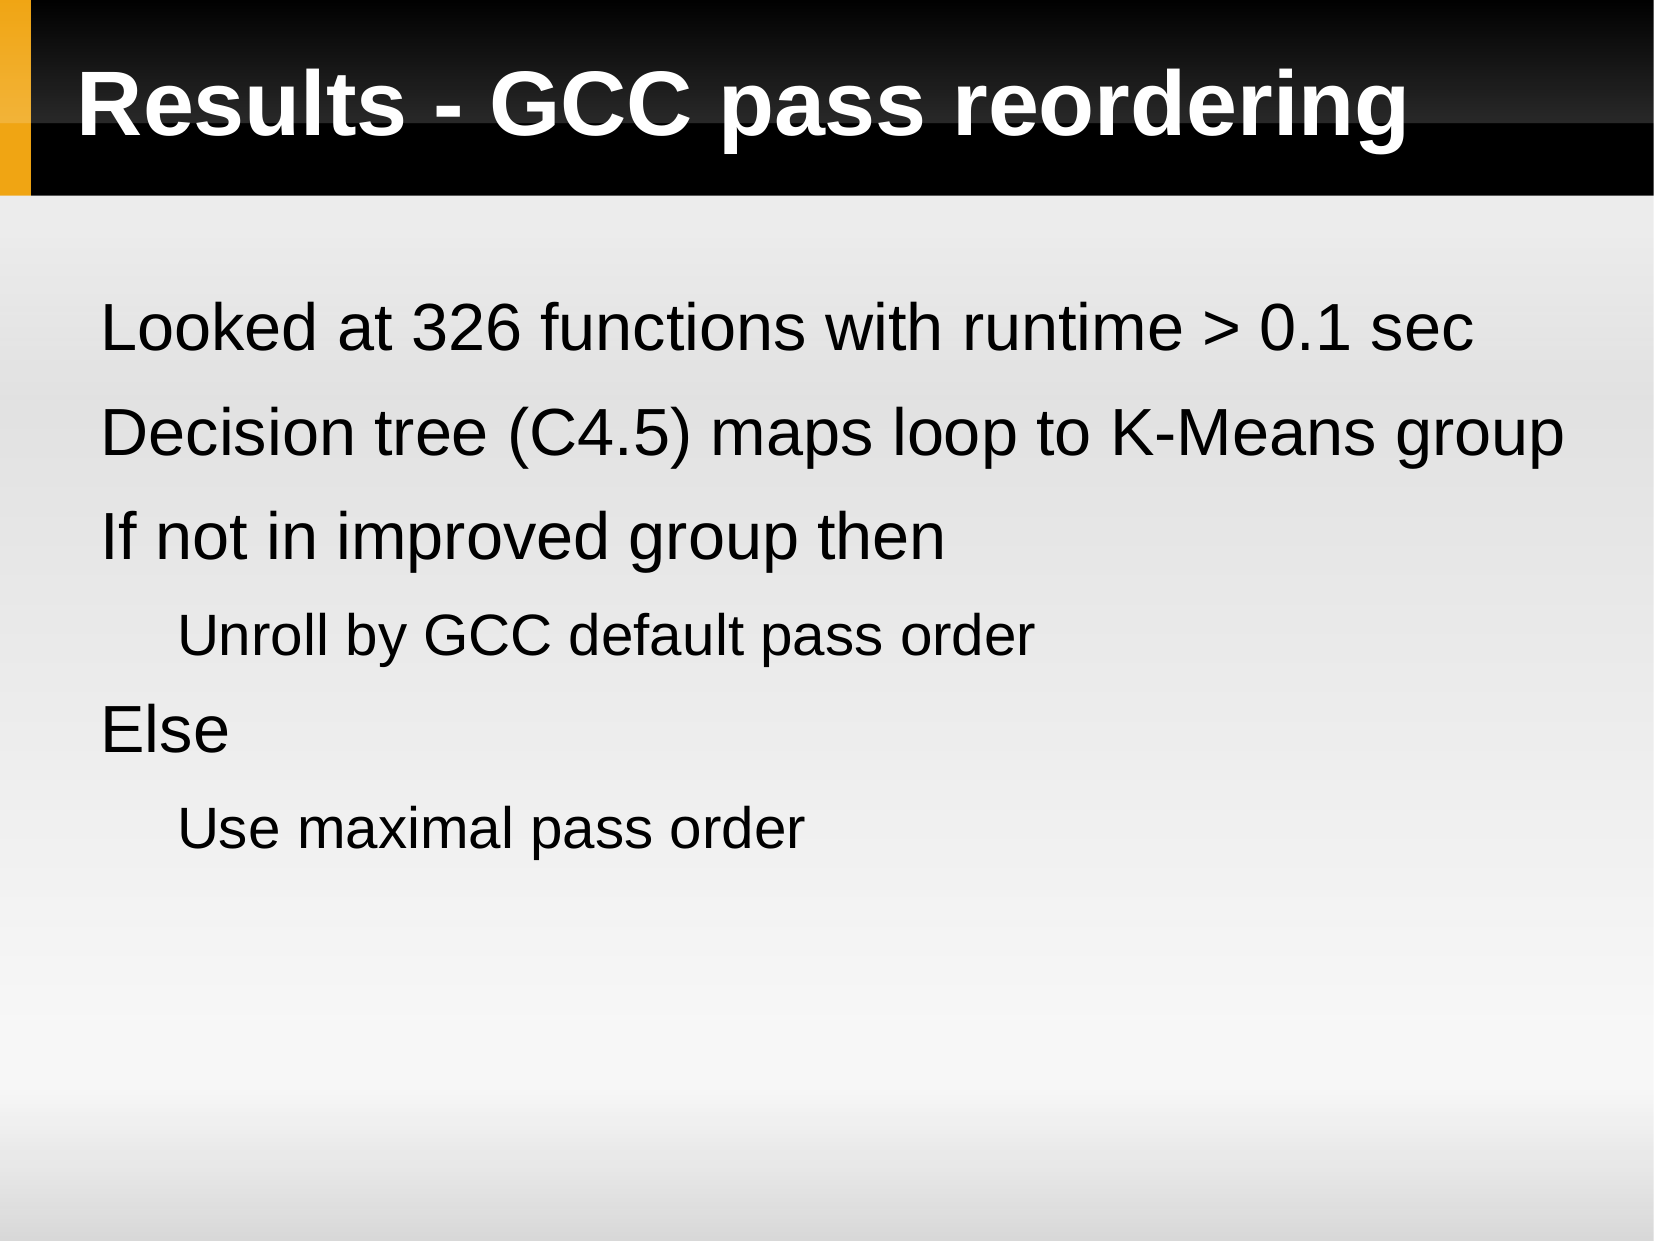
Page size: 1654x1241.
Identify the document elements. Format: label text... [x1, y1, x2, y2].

list Looked at 326 functions with runtime > 0.1 sec Decision tree (C4.5) maps loop to K-Means group If not in improved group then Unroll by GCC default pass order Else Use maximal pass order [82, 290, 1571, 1109]
picture [0, 0, 1654, 1241]
title Results - GCC pass reordering [76, 0, 1565, 208]
